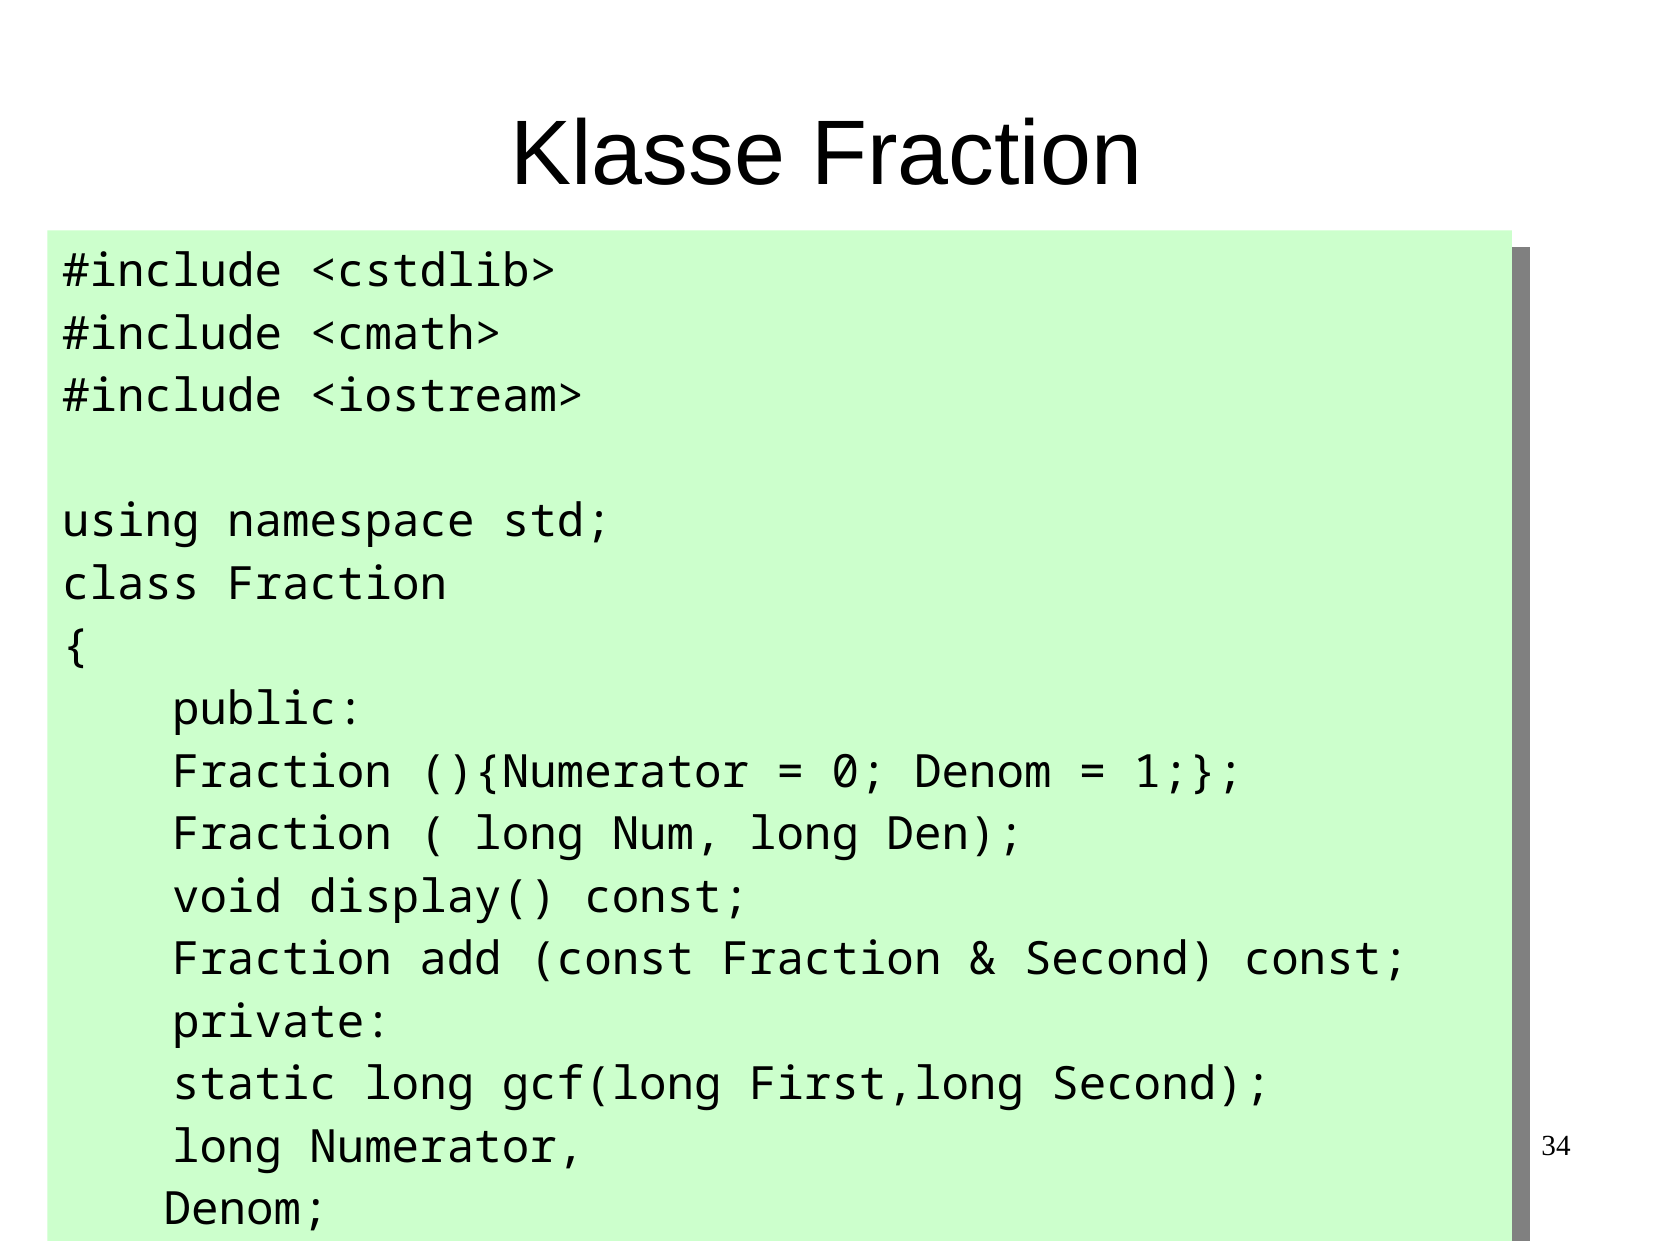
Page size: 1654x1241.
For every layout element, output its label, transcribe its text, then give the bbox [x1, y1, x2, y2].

title Klasse Fraction [82, 49, 1571, 257]
text_box #include <cstdlib> #include <cmath> #include <iostream> using namespace std; class Fraction { public: Fraction (){Numerator = 0; Denom = 1;}; Fraction ( long Num, long Den); void display() const; Fraction add (const Fraction & Second) const; private: static long gcf(long First,long Second); long Numerator, Denom; }; [47, 230, 1512, 1151]
